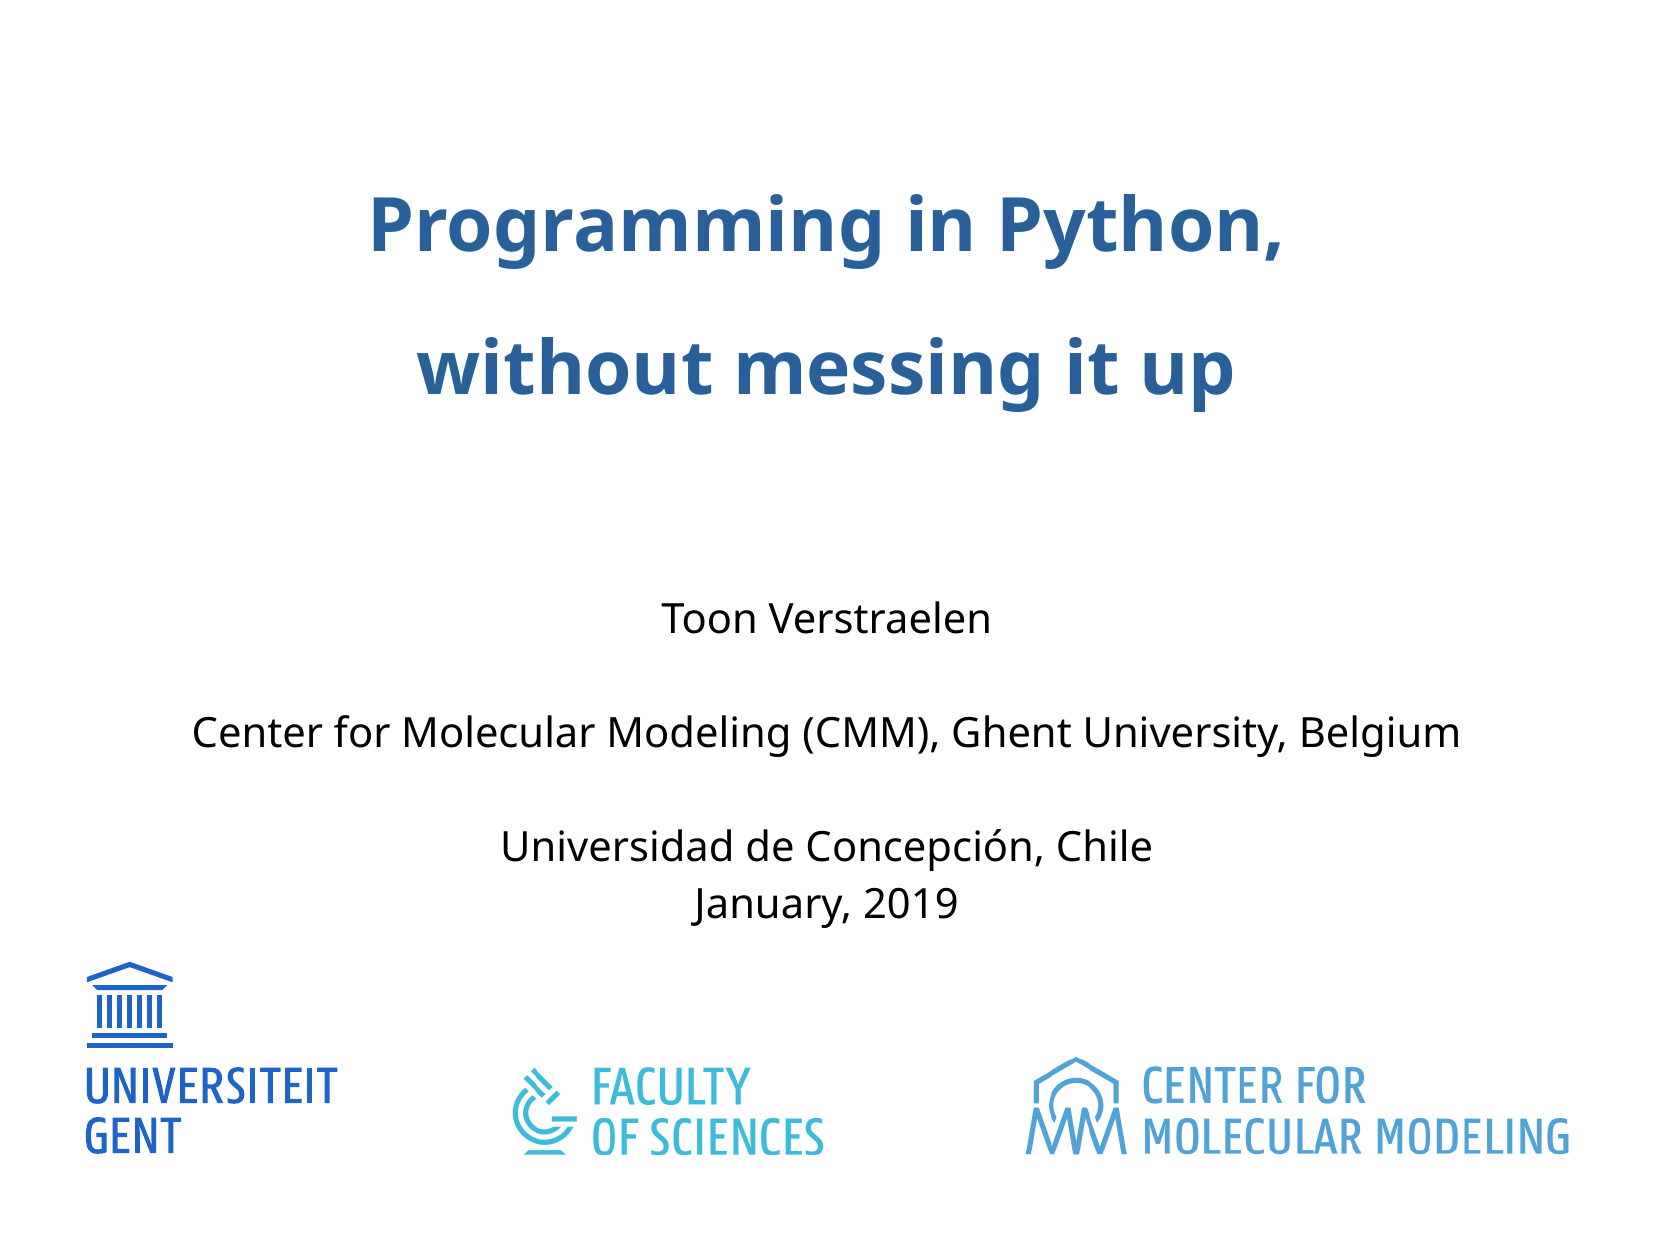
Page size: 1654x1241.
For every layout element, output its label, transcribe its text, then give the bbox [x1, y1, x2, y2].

picture [0, 895, 1654, 1241]
text_box Programming in Python, without messing it up [0, 56, 1654, 531]
text_box Toon Verstraelen Center for Molecular Modeling (CMM), Ghent University, Belgium Universidad de Concepción, Chile January, 2019 [0, 581, 1654, 959]
